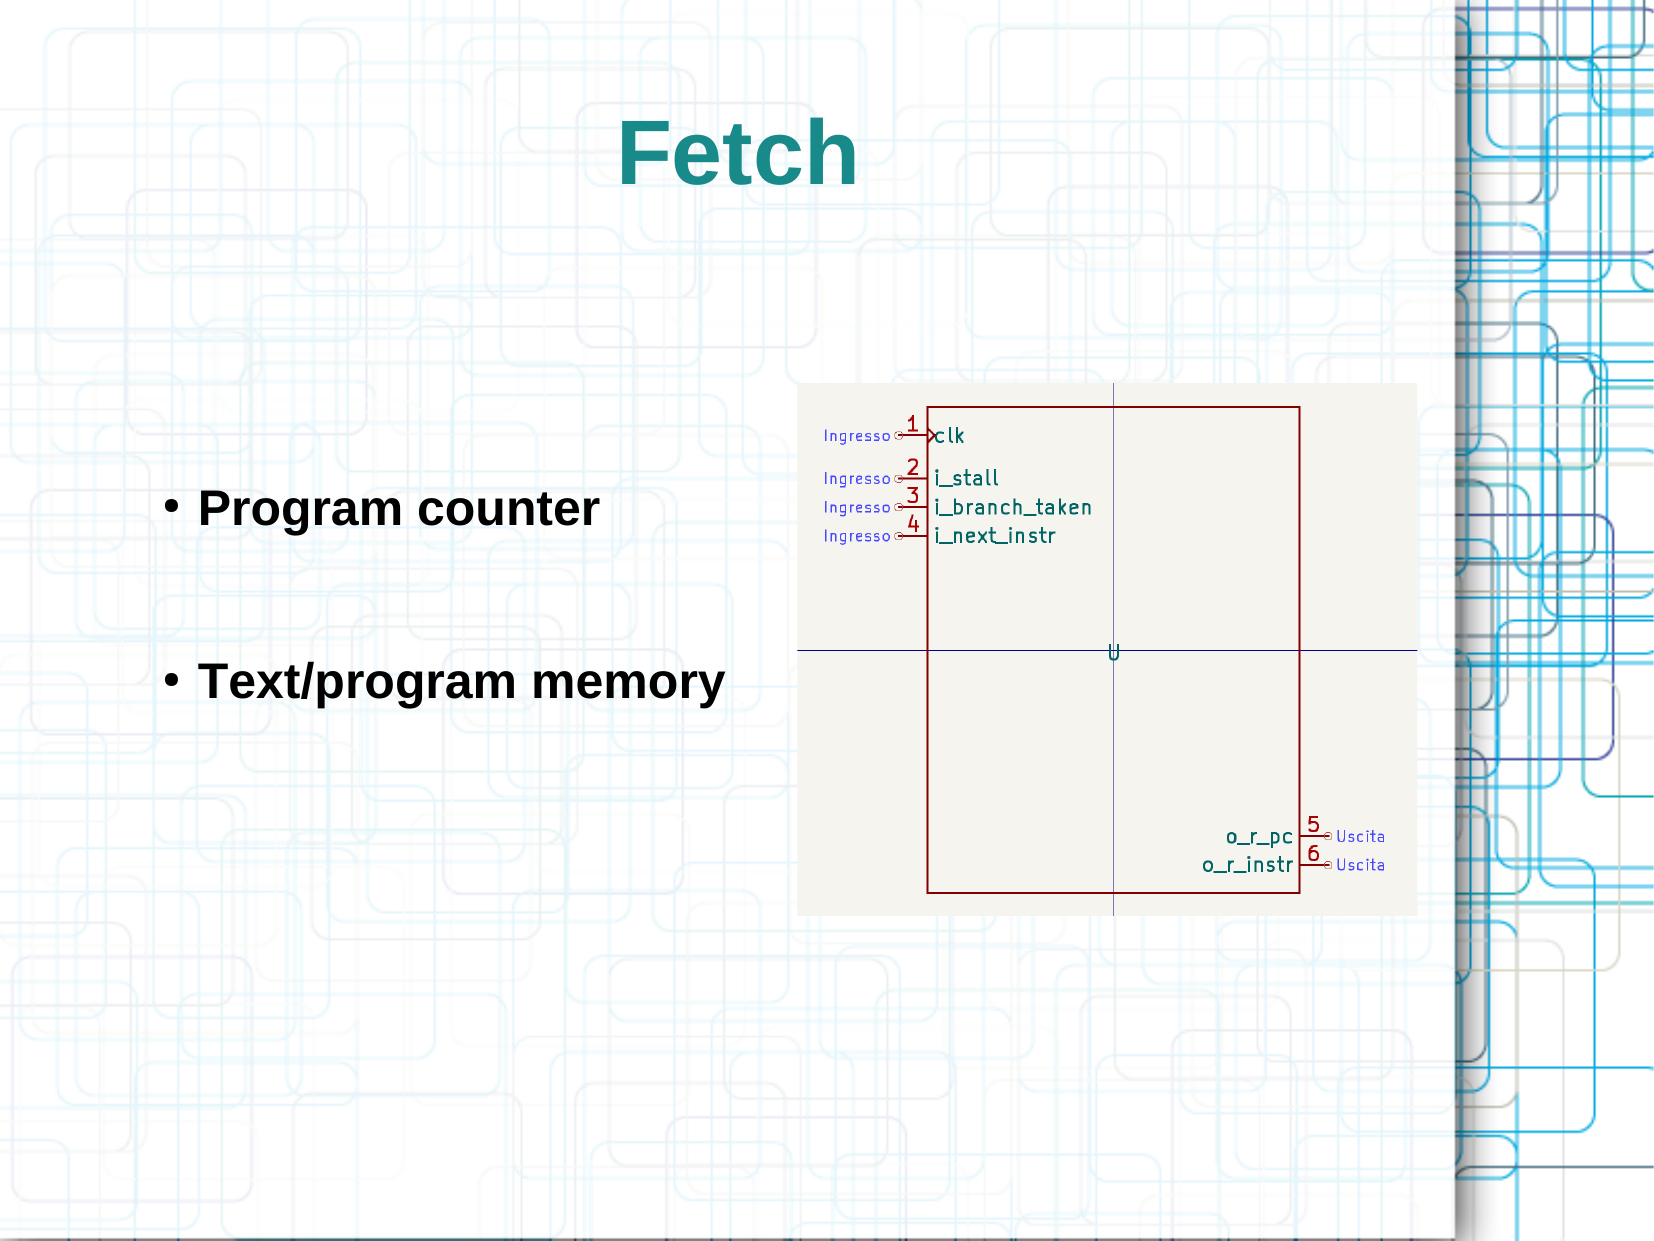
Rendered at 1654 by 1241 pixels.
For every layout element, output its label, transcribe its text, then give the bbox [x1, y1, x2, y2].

title Fetch [59, 49, 1418, 257]
text_box Program counter Text/program memory [147, 472, 741, 717]
picture [0, 0, 1654, 1241]
